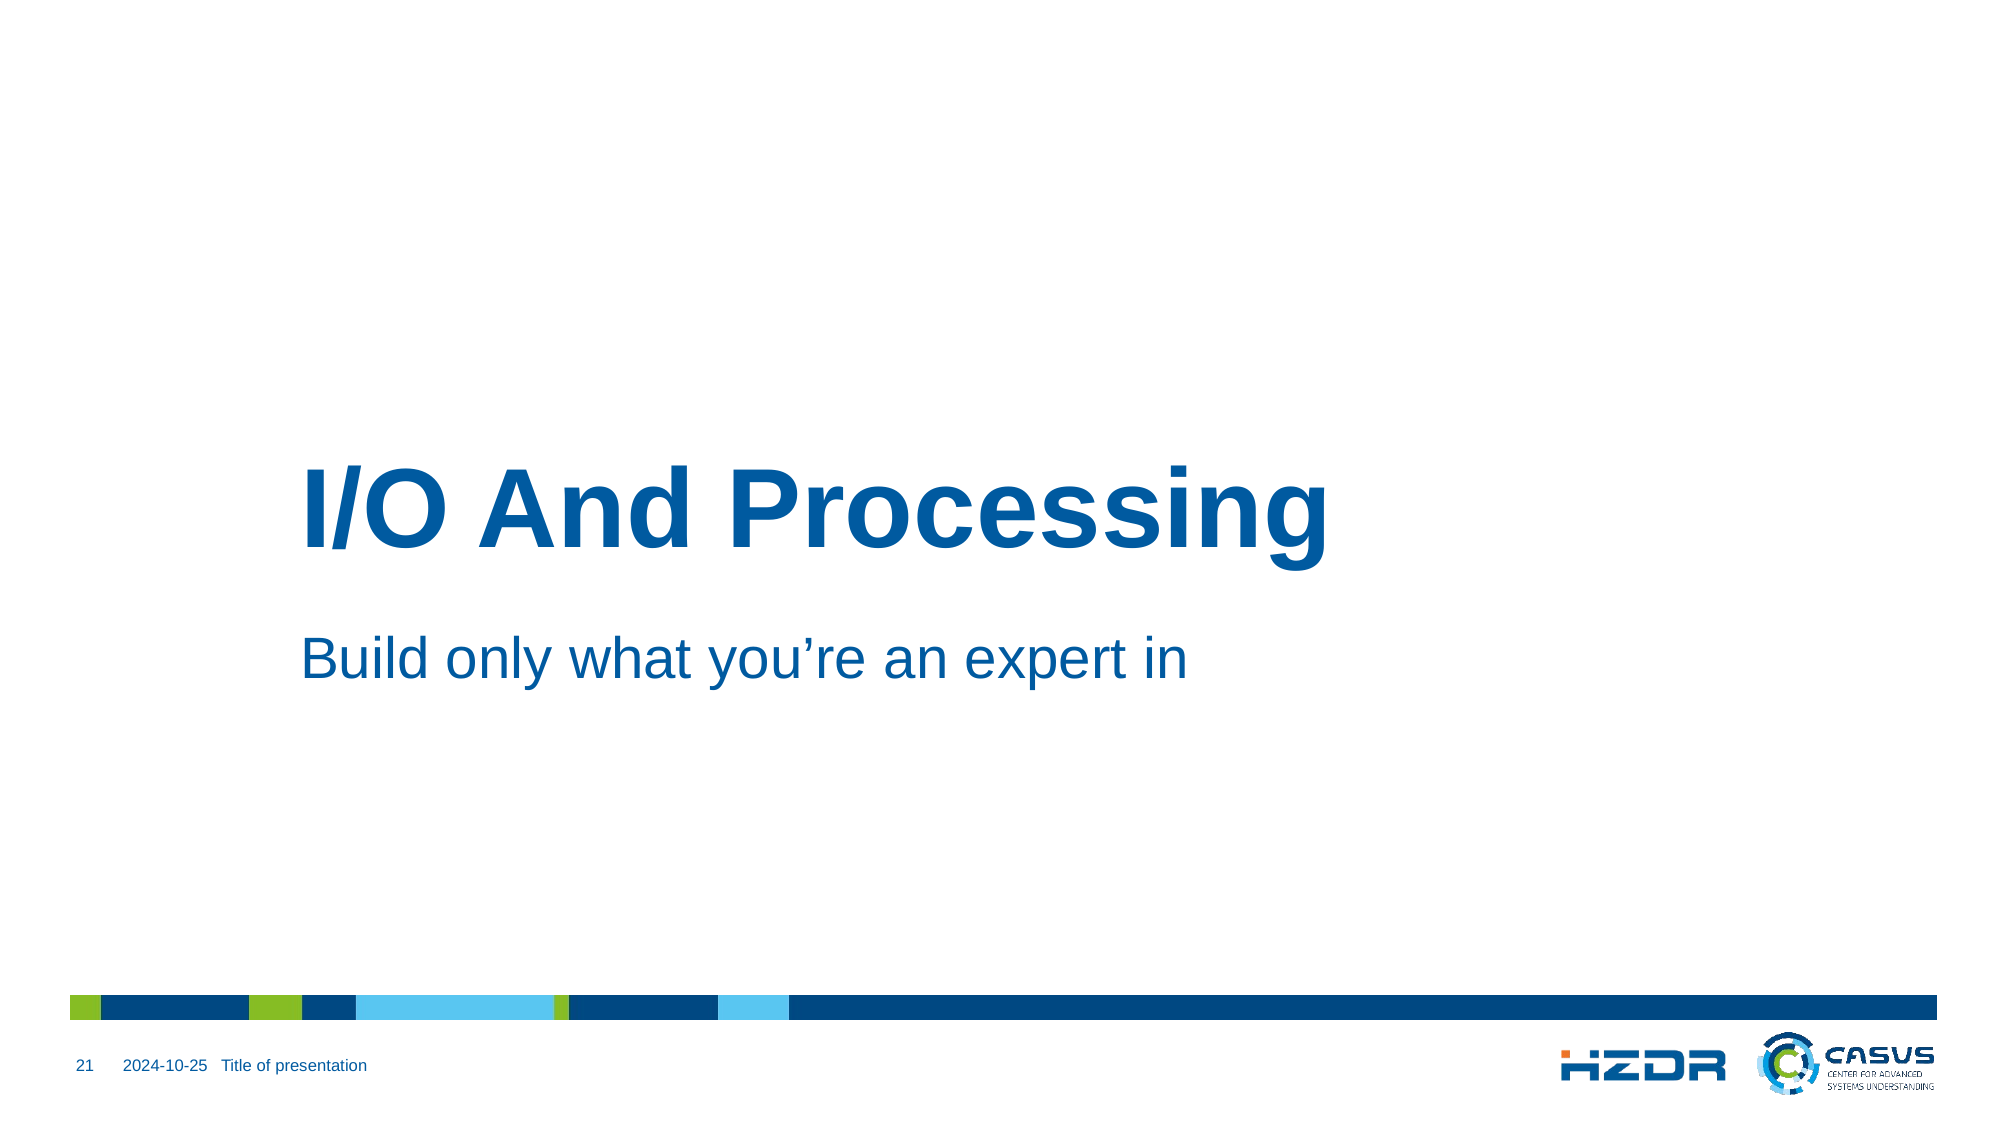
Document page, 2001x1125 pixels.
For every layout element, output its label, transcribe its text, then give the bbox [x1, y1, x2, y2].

subtitle Build only what you’re an expert in [300, 620, 1651, 751]
picture [70, 995, 101, 1020]
picture [1560, 1049, 1726, 1081]
picture [104, 995, 569, 1020]
title I/O And Processing [300, 450, 1651, 610]
picture [572, 995, 1937, 1020]
slide_number 2024-10-25 [107, 1034, 208, 1095]
picture [1757, 1032, 1934, 1095]
